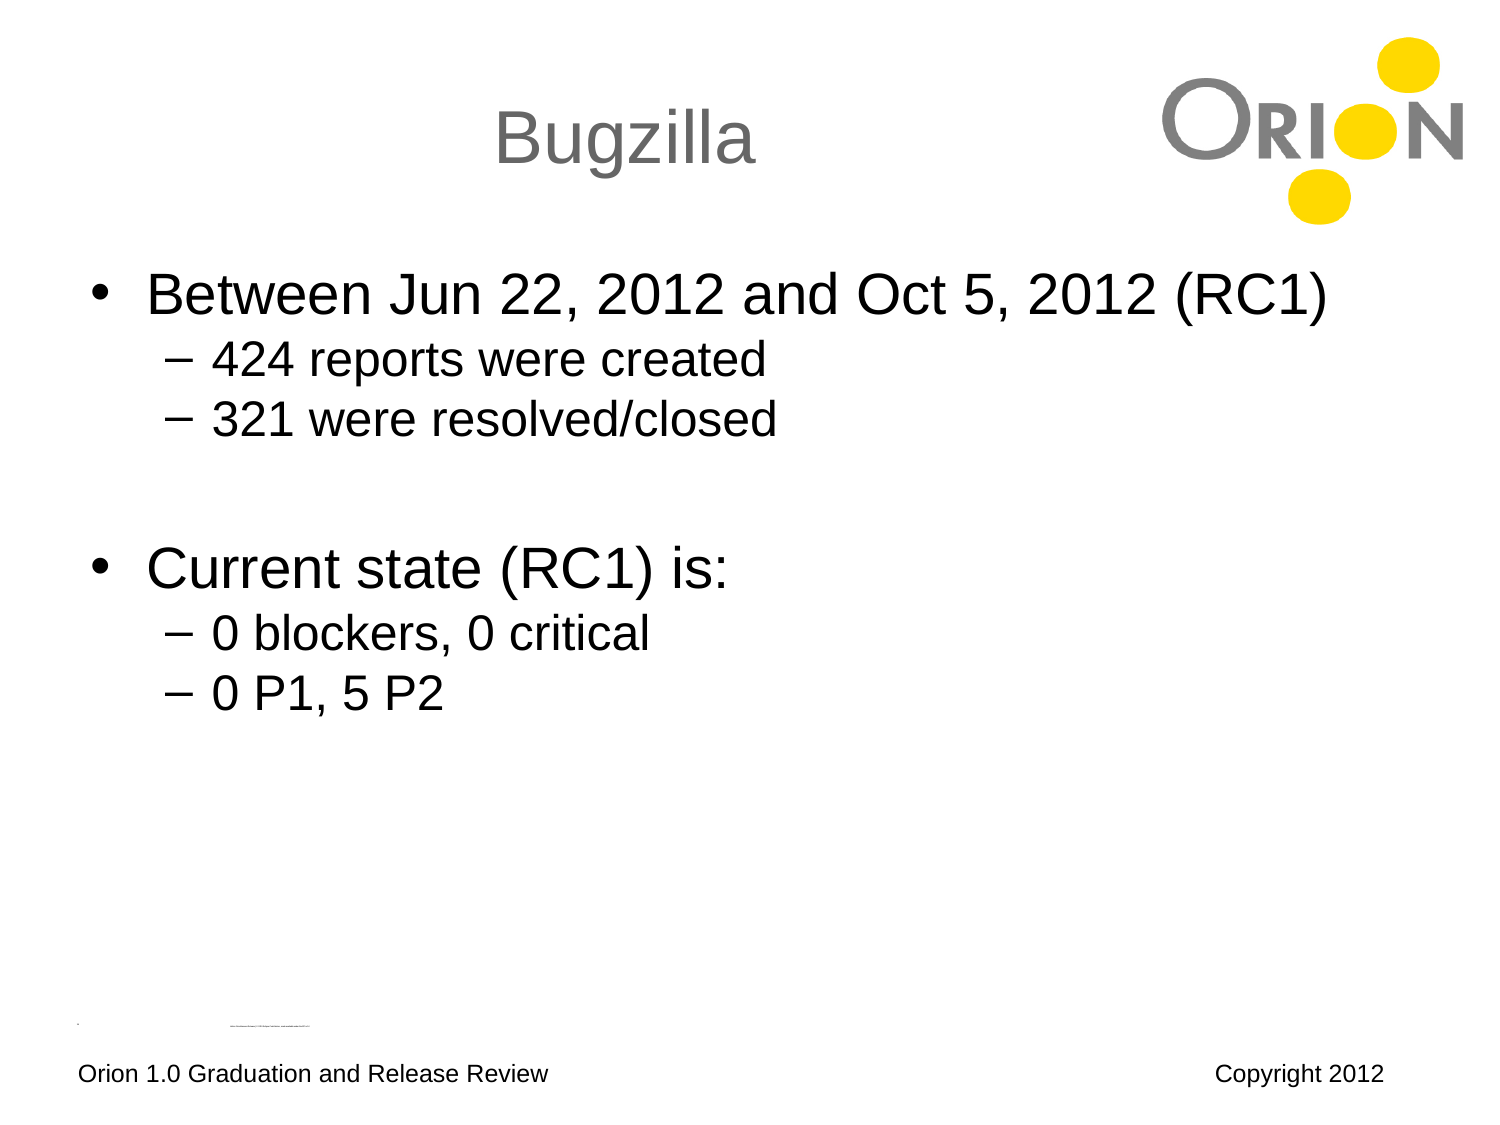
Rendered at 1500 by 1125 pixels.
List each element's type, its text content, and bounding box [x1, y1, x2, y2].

list Between Jun 22, 2012 and Oct 5, 2012 (RC1) 424 reports were created 321 were resolved/closed Current state (RC1) is: 0 blockers, 0 critical 0 P1, 5 P2 [75, 262, 1426, 1006]
title Bugzilla [74, 45, 1176, 233]
picture [1162, 37, 1463, 225]
